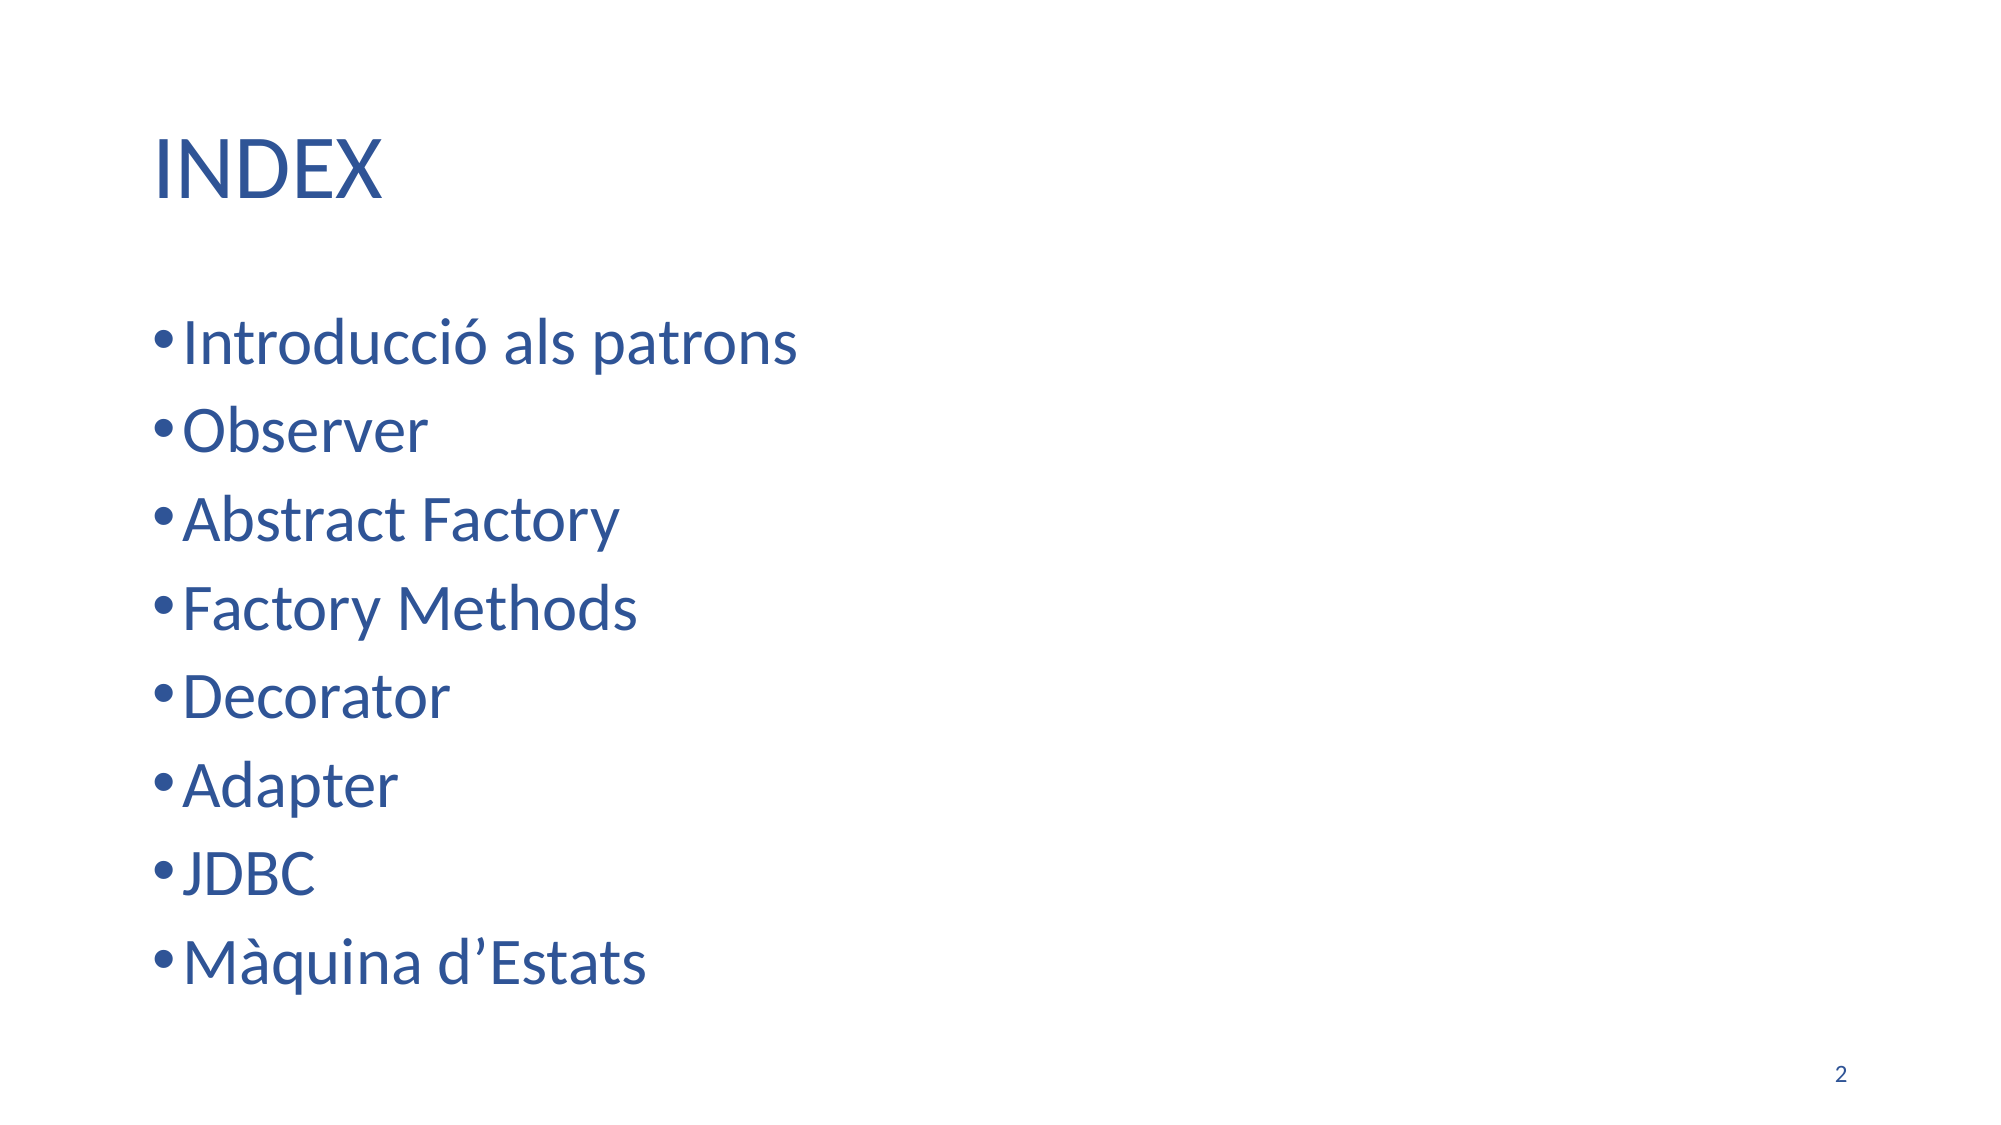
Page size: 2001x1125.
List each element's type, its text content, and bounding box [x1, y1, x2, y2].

slide_number <number> [1412, 1042, 1863, 1103]
list Introducció als patrons Observer Abstract Factory Factory Methods Decorator Adapter JDBC Màquina d’Estats [137, 299, 1863, 1014]
title INDEX [137, 59, 1863, 278]
